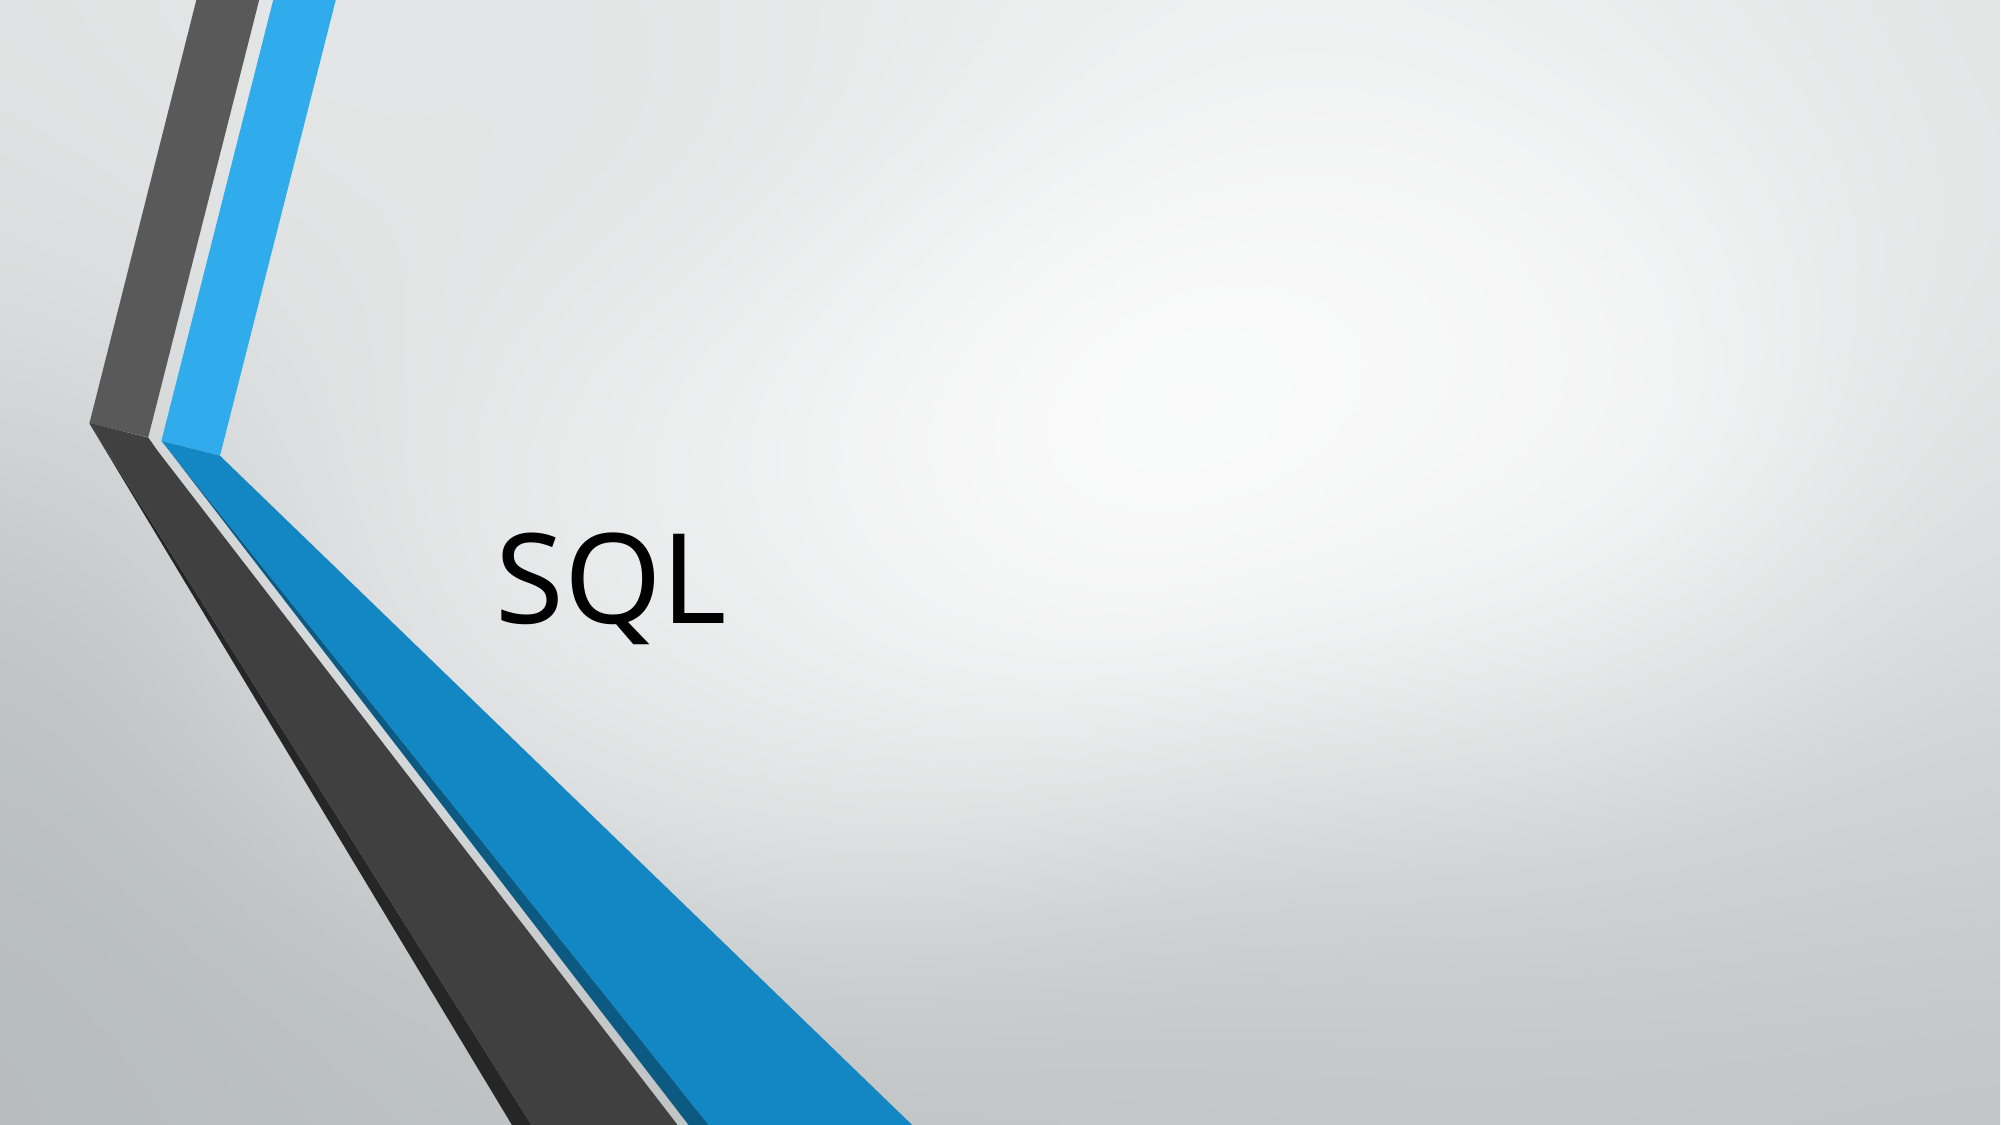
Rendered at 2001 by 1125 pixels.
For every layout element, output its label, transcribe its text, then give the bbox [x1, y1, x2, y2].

title SQL [480, 226, 1887, 656]
